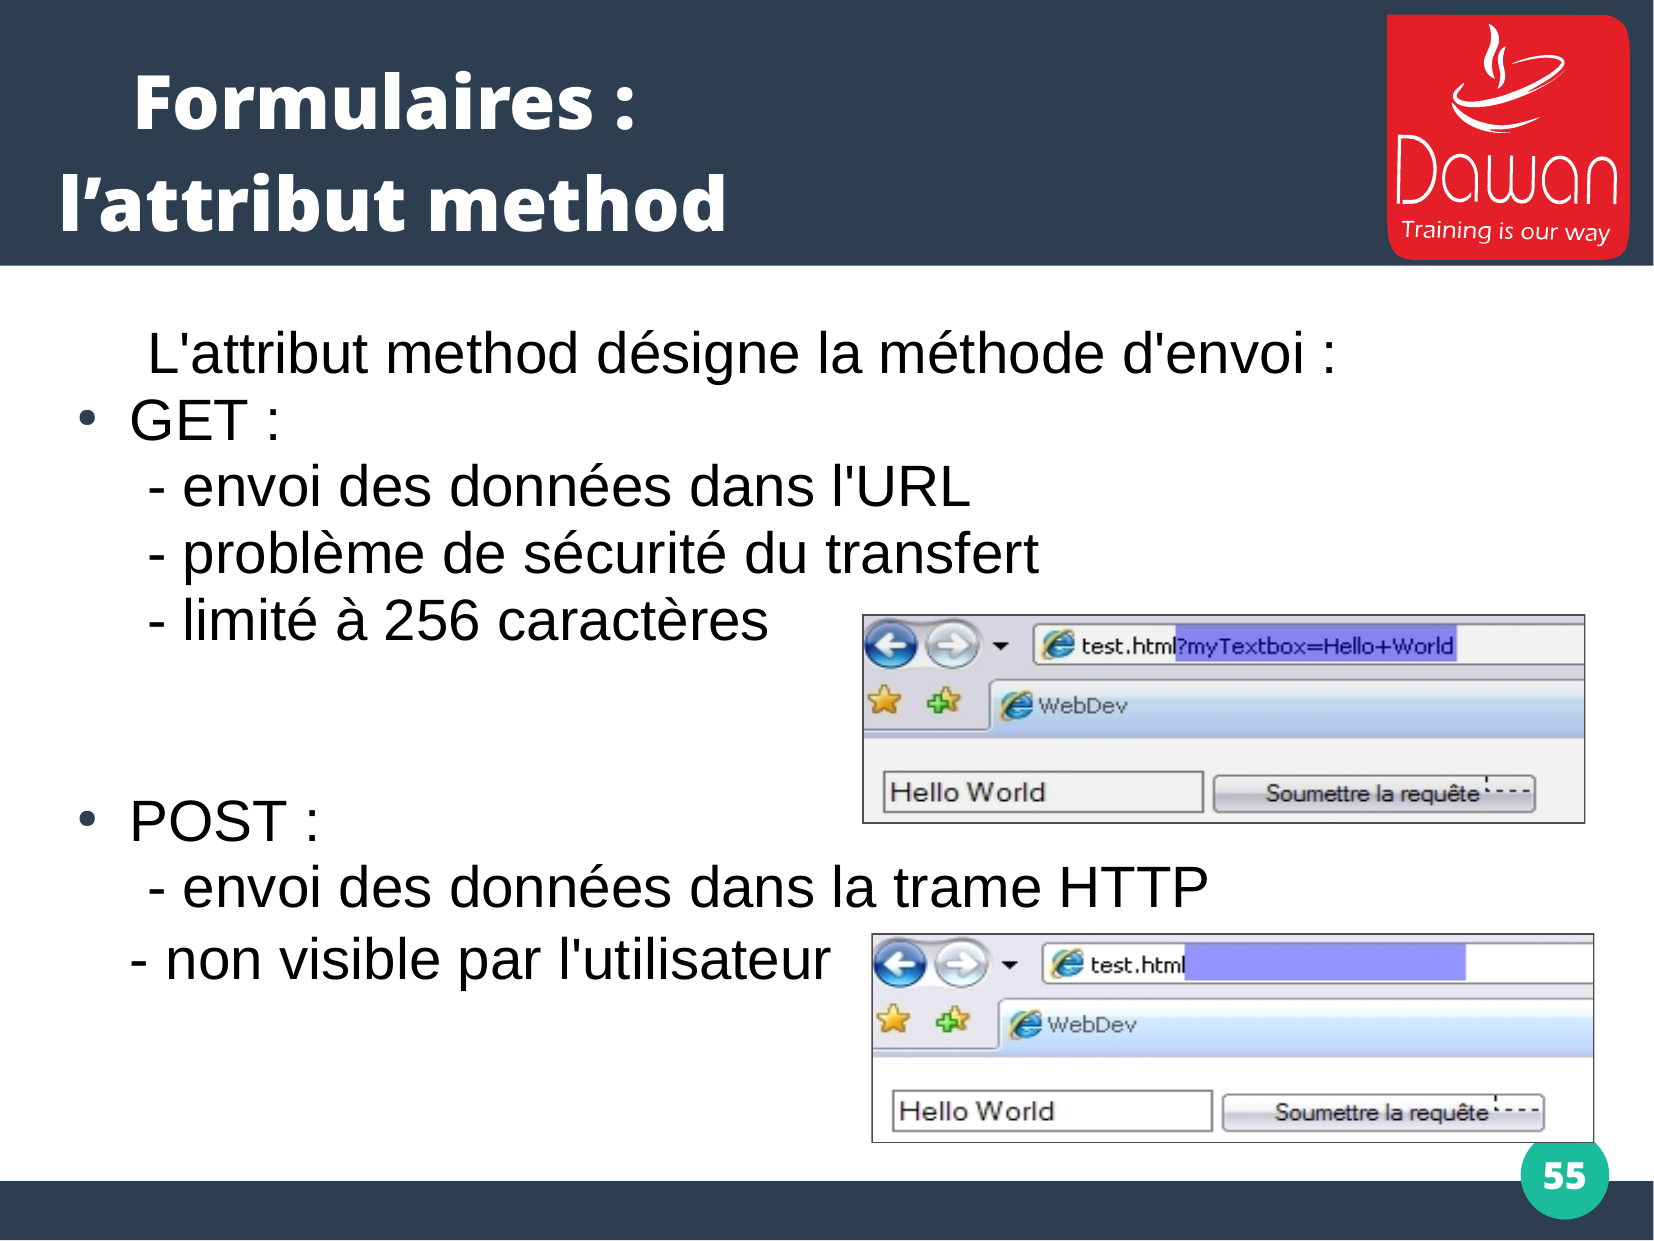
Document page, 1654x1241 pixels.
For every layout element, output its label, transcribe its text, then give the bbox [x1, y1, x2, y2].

picture [871, 933, 1595, 1144]
list L'attribut method désigne la méthode d'envoi : GET : - envoi des données dans l'URL - problème de sécurité du transfert - limité à 256 caractères POST : - envoi des données dans la trame HTTP - non visible par l'utilisateur [59, 324, 1595, 1152]
picture [1387, 14, 1630, 260]
title Formulaires : l’attribut method [59, 49, 1387, 207]
picture [862, 614, 1586, 824]
